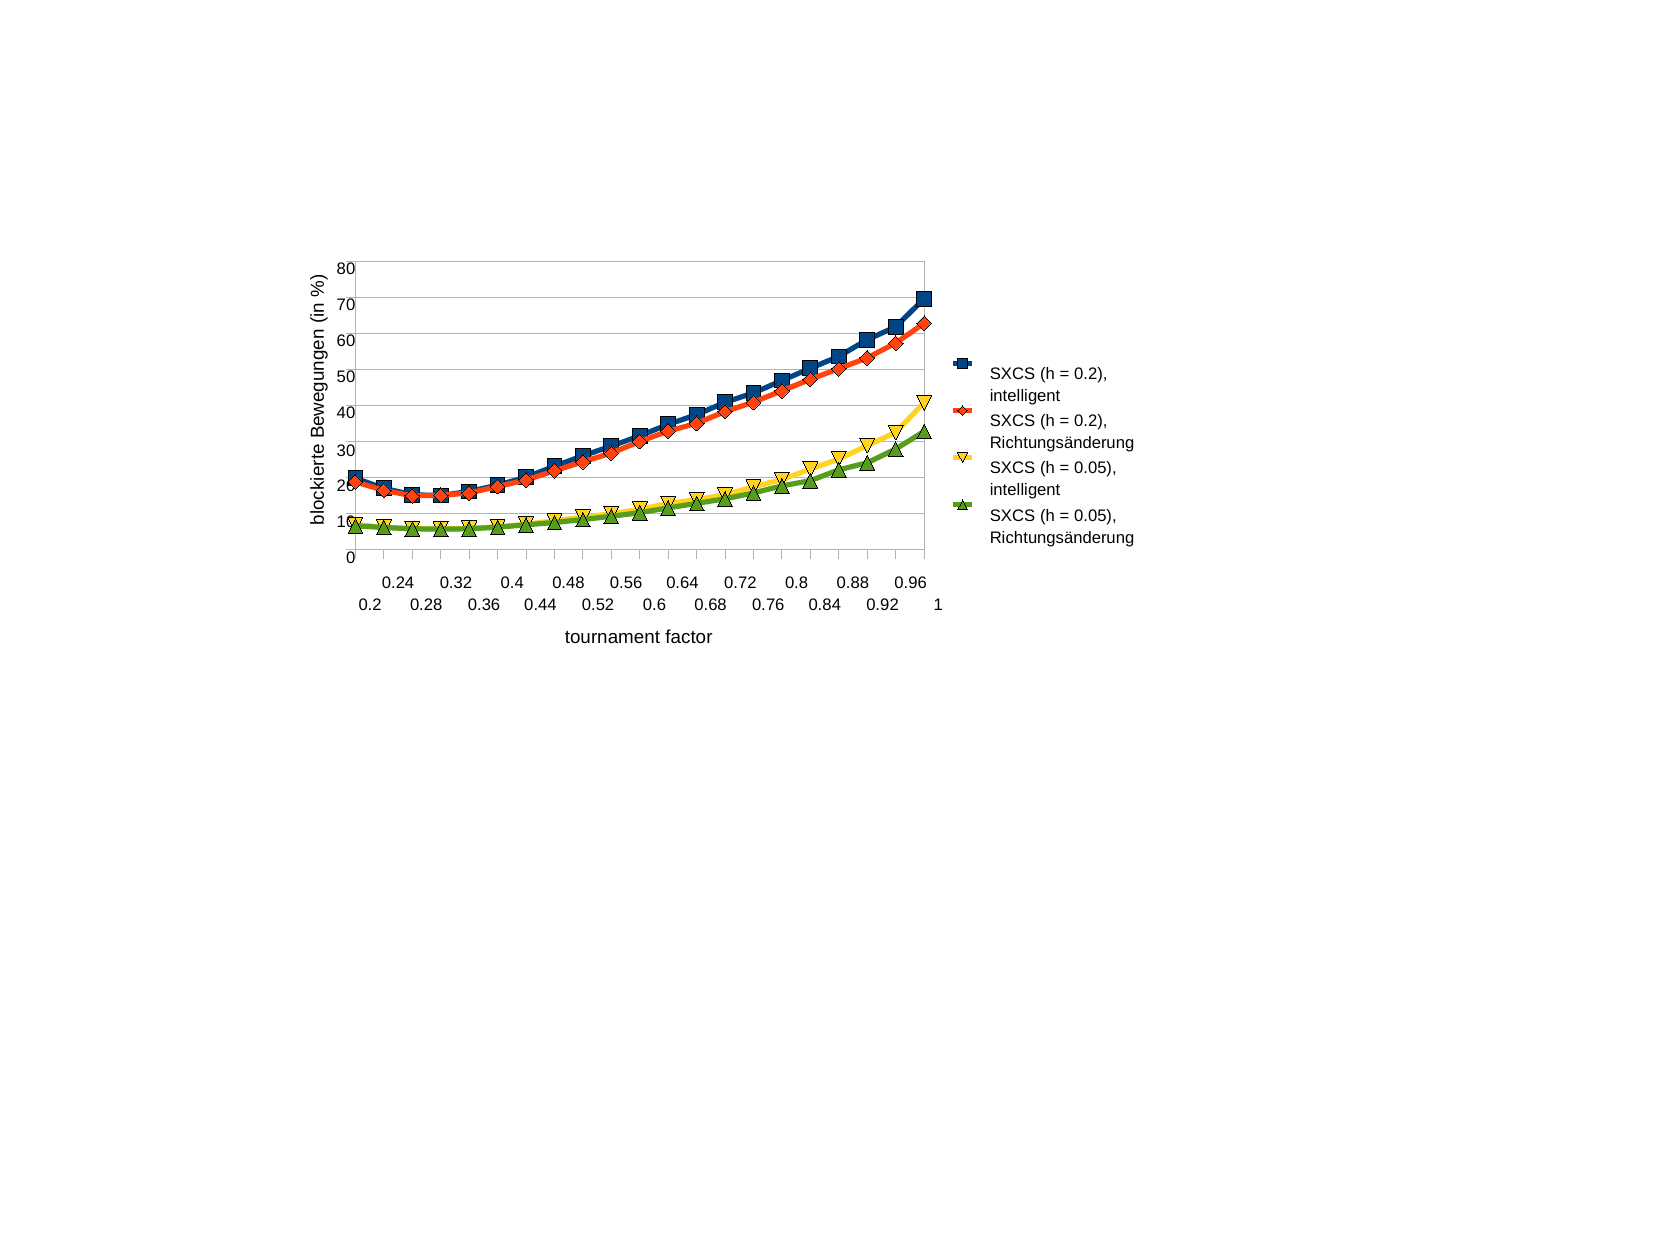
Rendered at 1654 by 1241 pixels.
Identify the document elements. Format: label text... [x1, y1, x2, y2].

text_box blockierte Bewegungen (in %) [299, 259, 336, 540]
text_box 80 [321, 252, 370, 286]
text_box intelligent [974, 472, 1076, 499]
text_box 0.28 [395, 588, 453, 622]
text_box 50 [336, 360, 370, 394]
text_box 60 [336, 324, 370, 358]
text_box 0.88 [821, 566, 879, 600]
text_box 0.76 [737, 588, 793, 622]
text_box SXCS (h = 0.05), [974, 499, 1160, 533]
text_box 0.36 [453, 588, 509, 622]
text_box tournament factor [549, 618, 728, 655]
text_box 0.6 [628, 588, 679, 618]
text_box SXCS (h = 0.05), [974, 450, 1170, 485]
text_box 0.72 [709, 566, 770, 600]
text_box 0.92 [851, 588, 914, 622]
text_box 0.64 [651, 566, 709, 600]
text_box 0 [331, 541, 371, 575]
text_box 0.96 [879, 566, 942, 600]
text_box 40 [336, 395, 370, 430]
text_box 0.32 [425, 566, 485, 600]
text_box Richtungsänderung [974, 520, 1150, 555]
text_box 0.4 [485, 566, 537, 600]
text_box 0.48 [537, 566, 595, 600]
text_box 30 [336, 433, 370, 468]
text_box 0.24 [367, 566, 425, 600]
text_box 1 [918, 588, 958, 622]
text_box SXCS (h = 0.2), [974, 403, 1161, 438]
text_box [263, 242, 1163, 656]
text_box 10 [336, 505, 370, 539]
text_box 0.56 [595, 566, 651, 600]
text_box 0.2 [343, 588, 395, 622]
text_box 0.68 [679, 588, 737, 622]
text_box 0.8 [770, 566, 821, 600]
text_box [1076, 391, 1163, 450]
text_box 70 [336, 288, 370, 322]
text_box SXCS (h = 0.2), [974, 356, 1170, 391]
text_box 0.44 [509, 588, 567, 622]
text_box intelligent [974, 378, 1076, 403]
text_box 0.52 [567, 588, 628, 618]
text_box 0.84 [793, 588, 851, 622]
text_box 20 [336, 469, 370, 503]
text_box Richtungsänderung [974, 425, 1150, 450]
